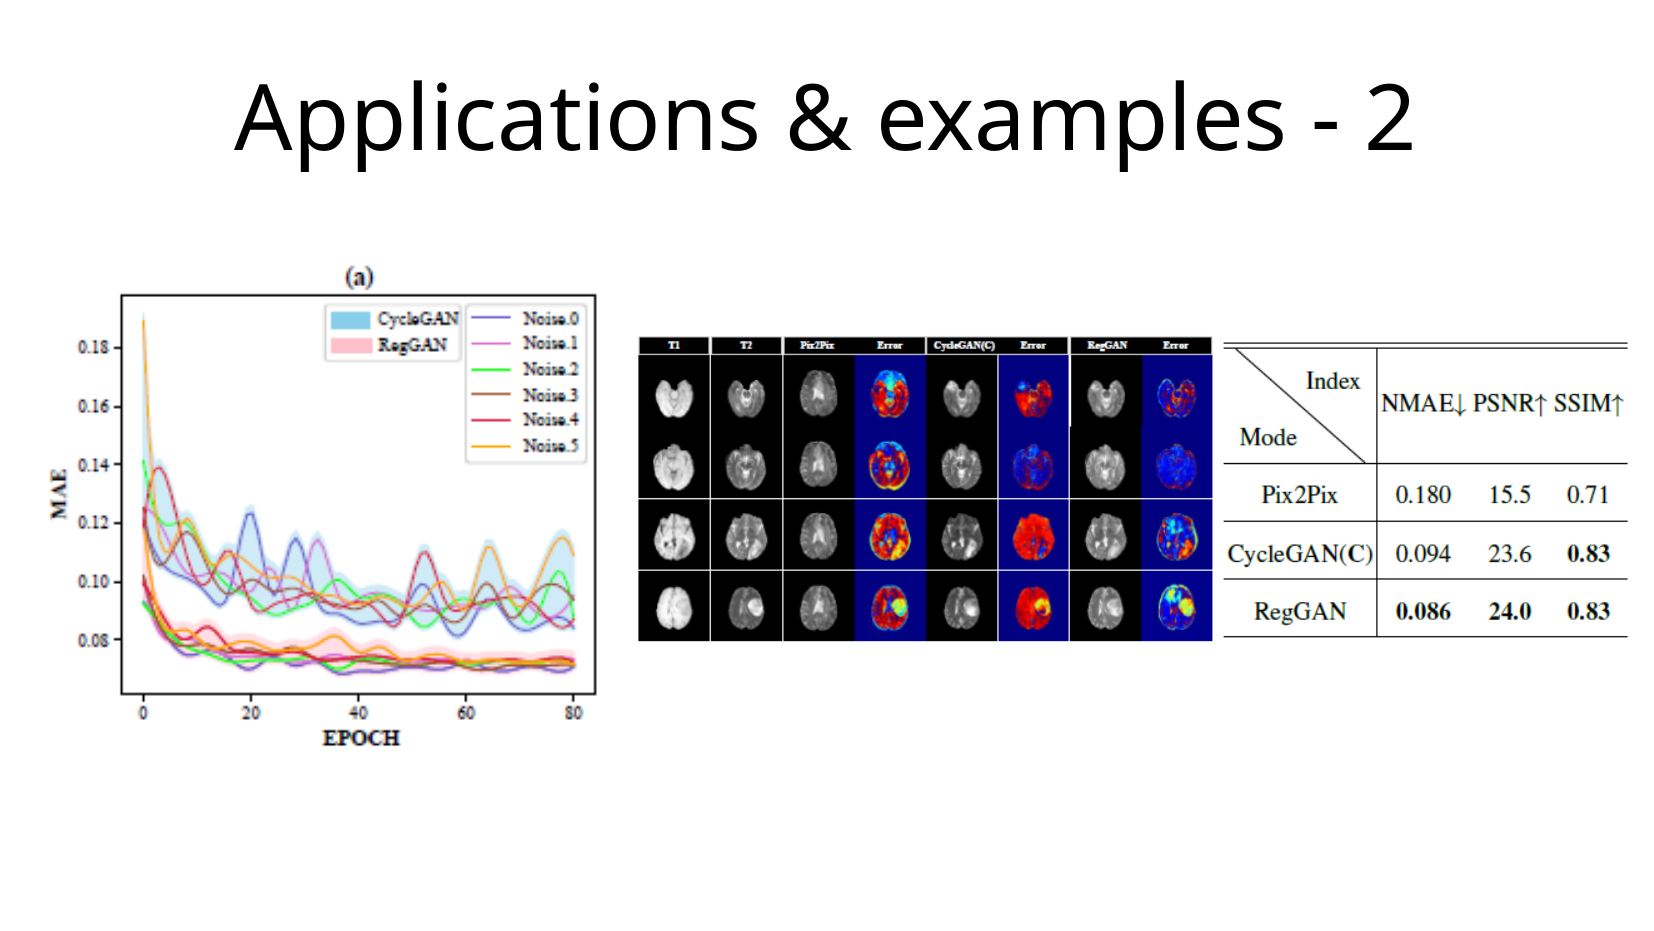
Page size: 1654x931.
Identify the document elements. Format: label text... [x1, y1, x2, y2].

picture [29, 216, 1654, 768]
title Applications & examples - 2 [82, 37, 1571, 193]
